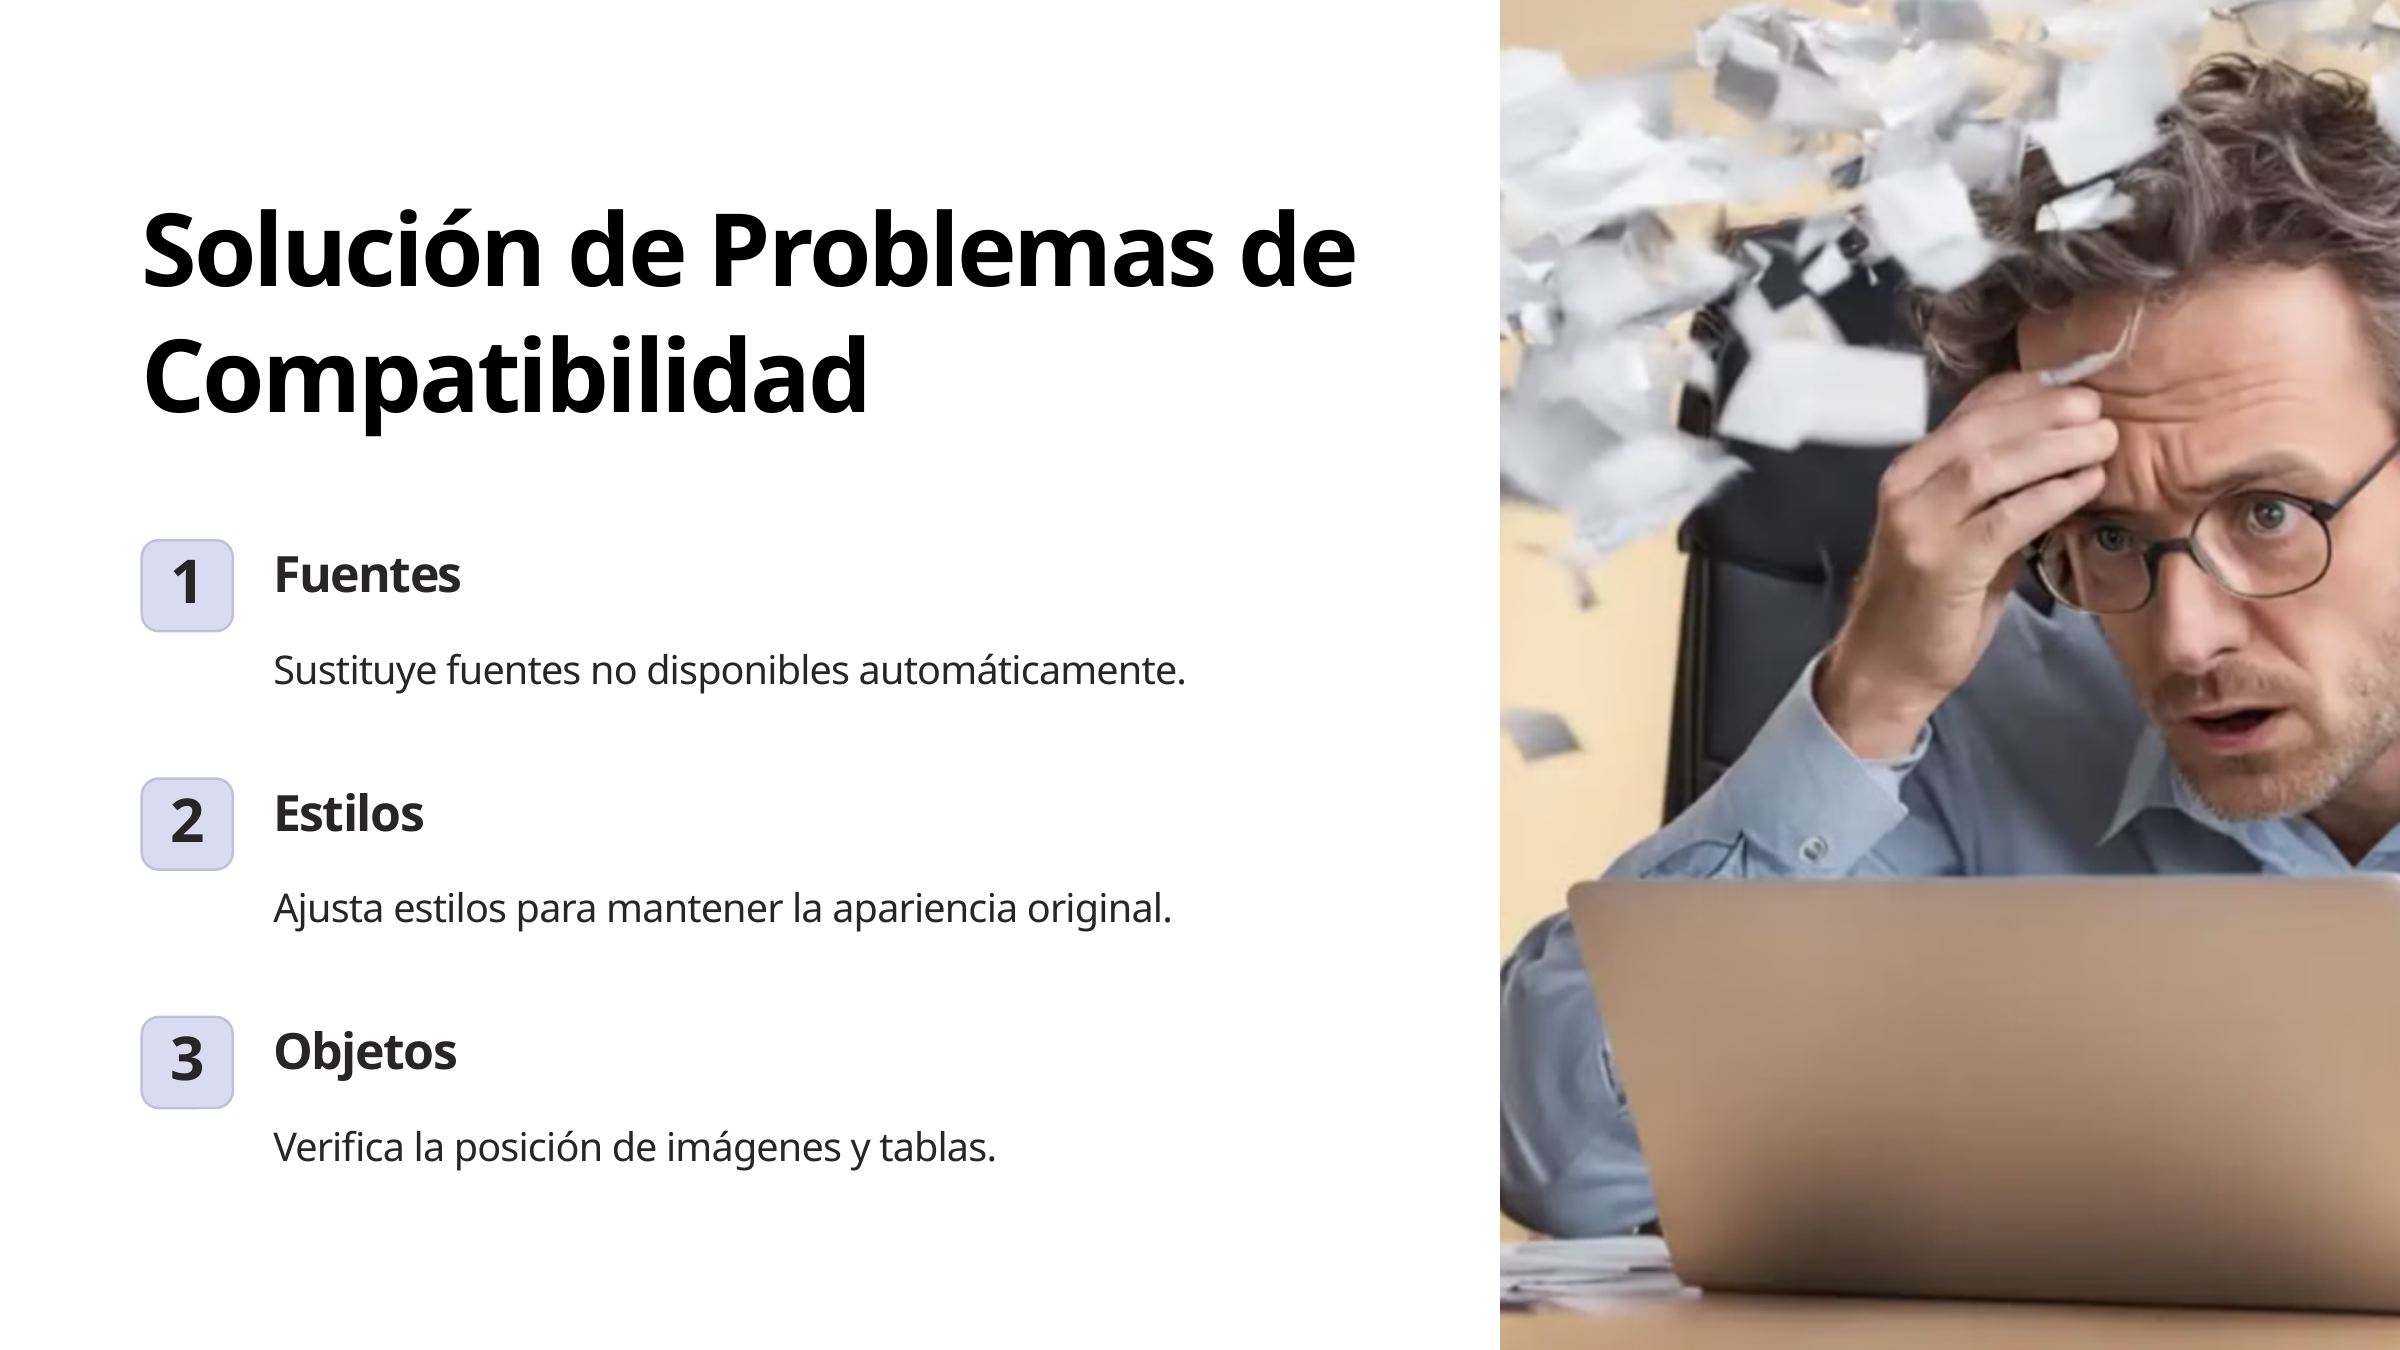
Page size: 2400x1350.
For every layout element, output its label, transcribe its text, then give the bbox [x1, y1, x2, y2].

text_box Solución de Problemas de Compatibilidad [141, 180, 1359, 434]
text_box 1 [175, 555, 200, 617]
text_box Ajusta estilos para mantener la apariencia original. [273, 866, 1359, 931]
text_box 2 [169, 793, 206, 855]
text_box 3 [168, 1032, 206, 1093]
text_box [141, 1016, 233, 1109]
text_box Fuentes [273, 540, 780, 604]
text_box Sustituye fuentes no disponibles automáticamente. [273, 627, 1359, 693]
text_box Estilos [273, 778, 780, 842]
text_box Objetos [273, 1016, 780, 1081]
picture [1500, 0, 2400, 1350]
text_box Verifica la posición de imágenes y tablas. [273, 1104, 1359, 1170]
text_box [141, 778, 233, 870]
text_box [141, 540, 233, 632]
